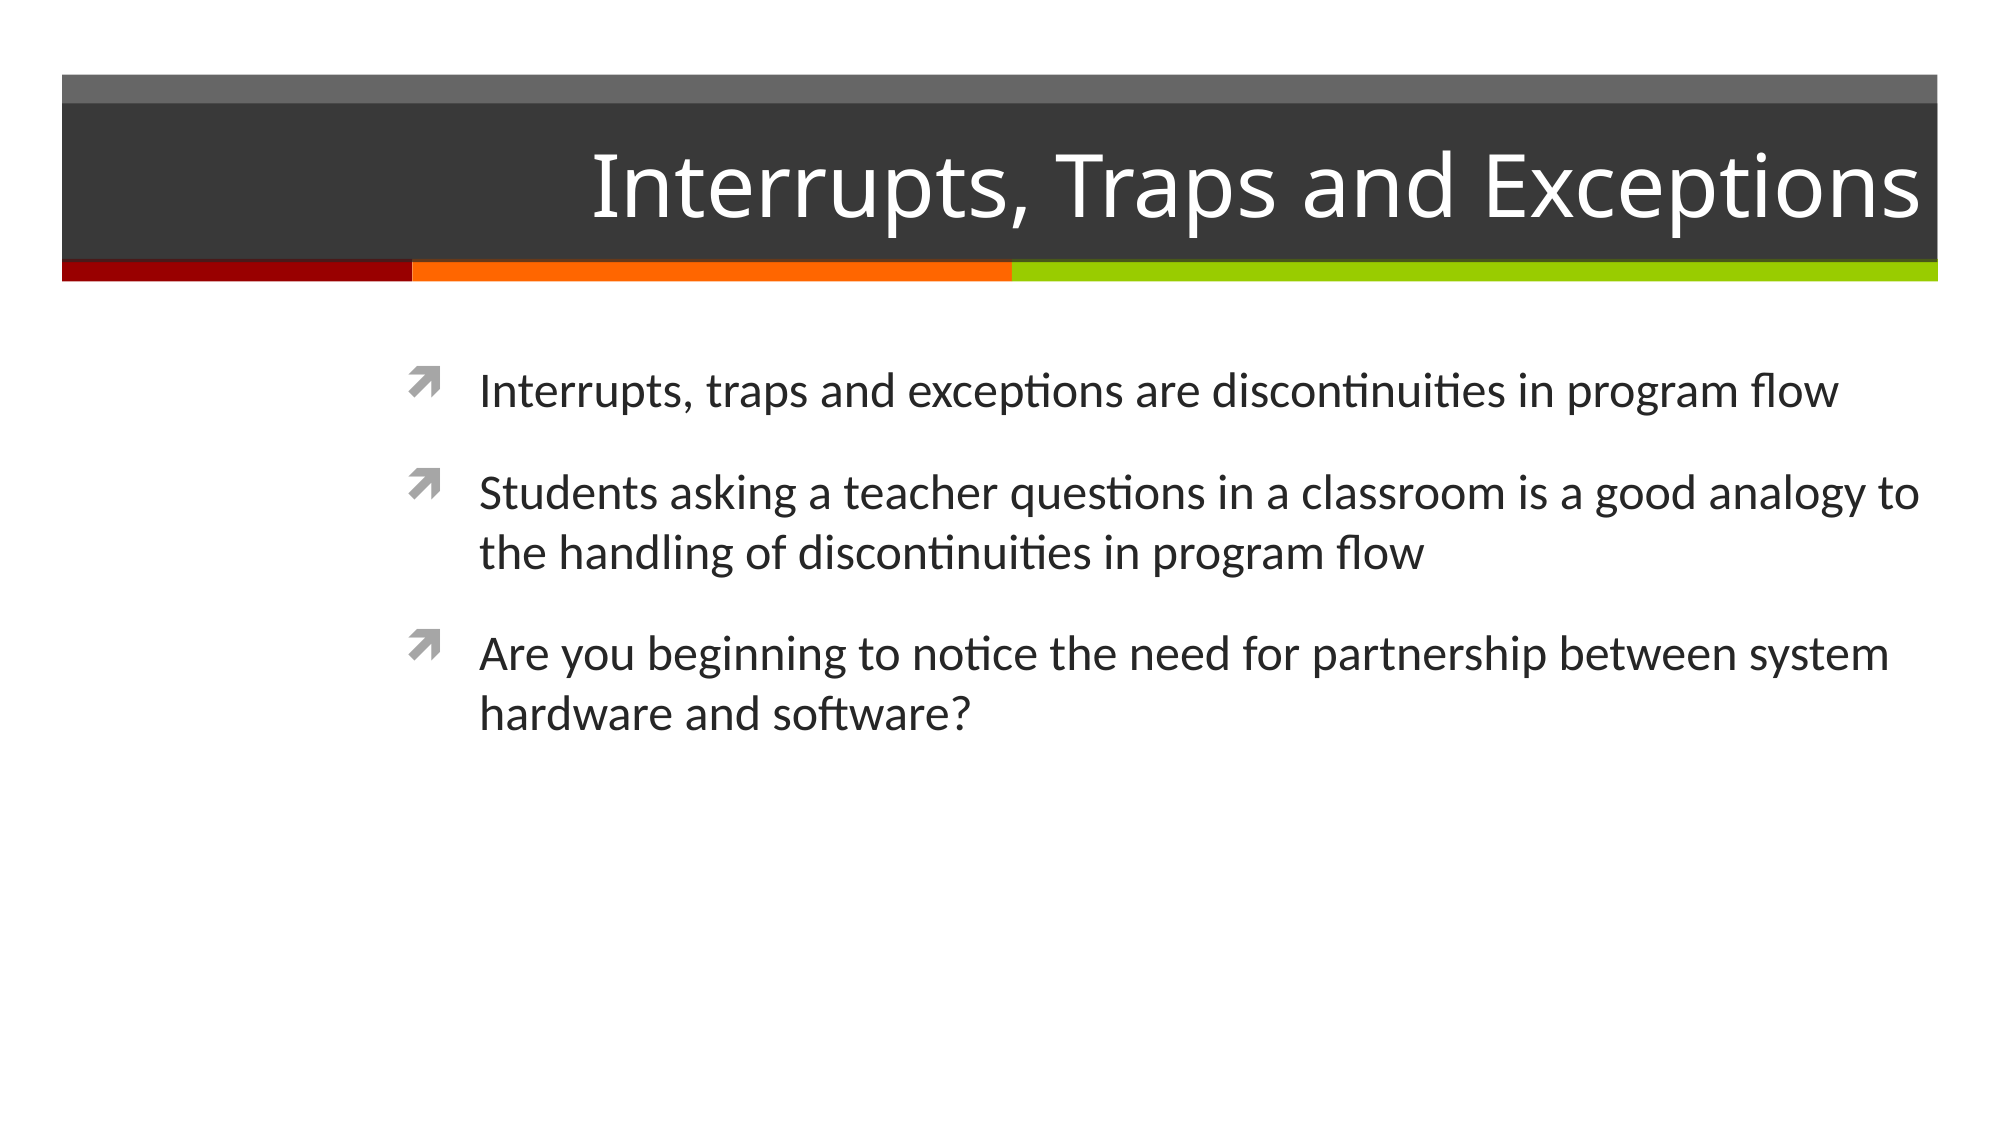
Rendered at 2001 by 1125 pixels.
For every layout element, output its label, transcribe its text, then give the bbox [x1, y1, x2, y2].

list Interrupts, traps and exceptions are discontinuities in program flow Students asking a teacher questions in a classroom is a good analogy to the handling of discontinuities in program flow Are you beginning to notice the need for partnership between system hardware and software? [389, 350, 1938, 1005]
title Interrupts, Traps and Exceptions [62, 103, 1938, 263]
